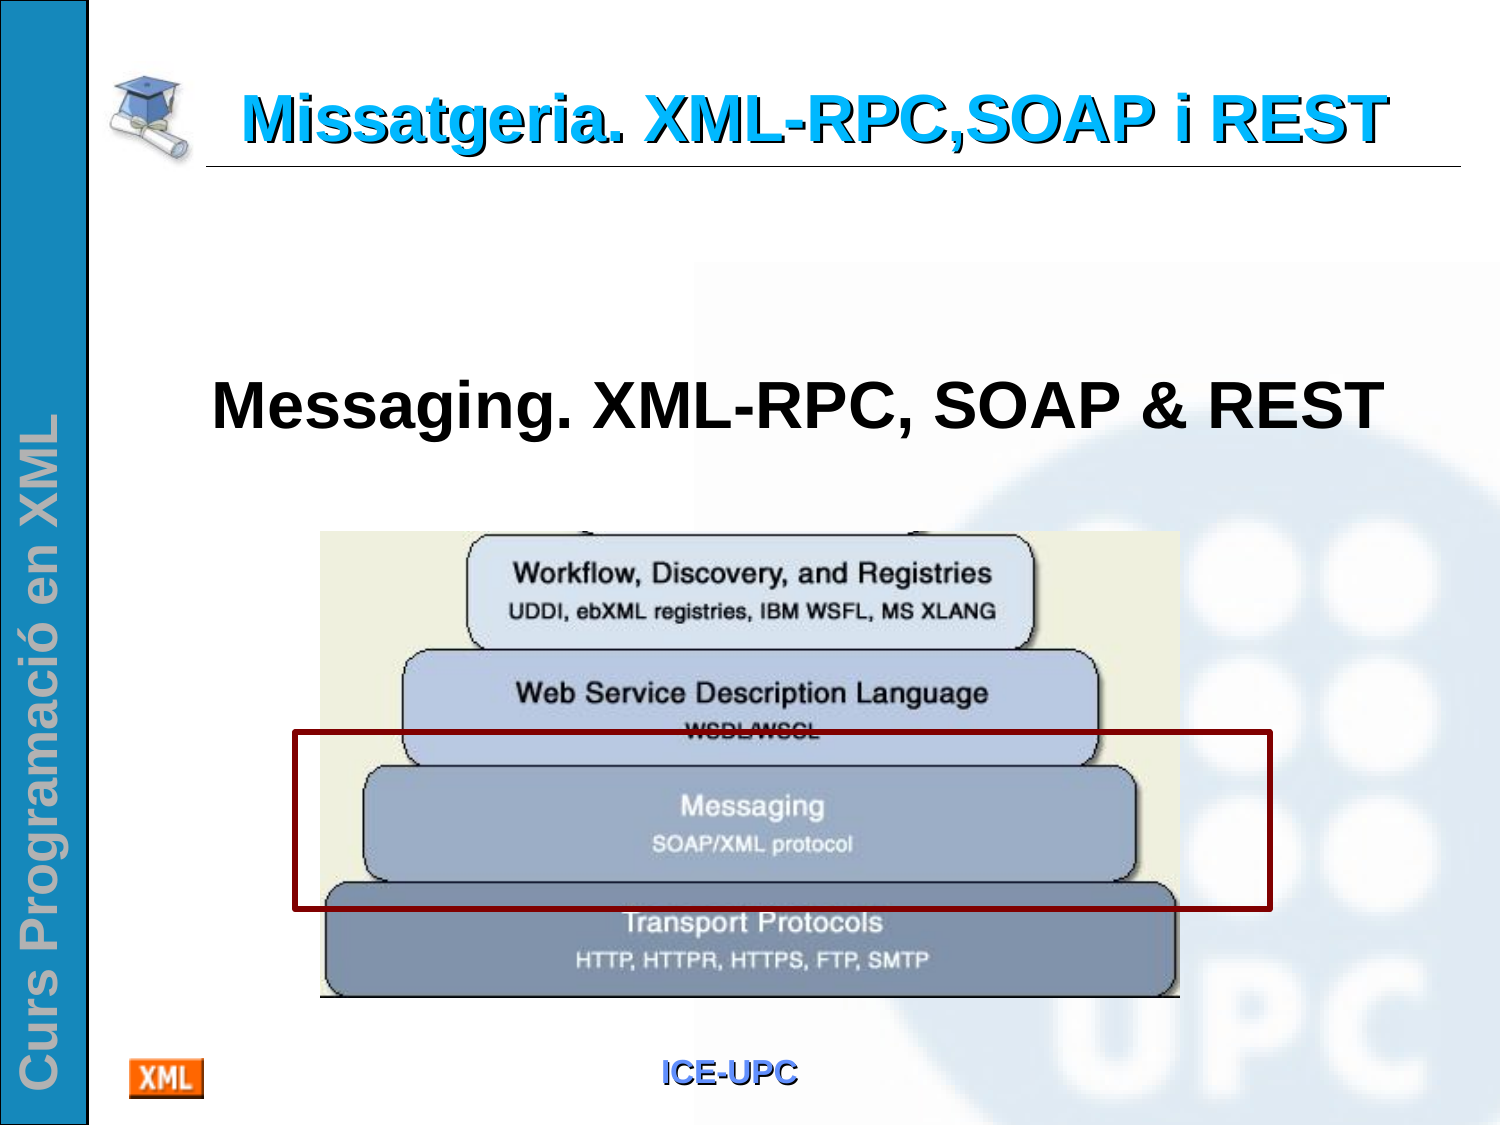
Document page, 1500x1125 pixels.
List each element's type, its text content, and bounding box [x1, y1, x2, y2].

text_box [295, 732, 1270, 910]
title Missatgeria. XML-RPC,SOAP i REST [177, 58, 1453, 178]
subtitle Messaging. XML-RPC, SOAP & REST [82, 360, 1441, 462]
picture [320, 262, 1500, 1125]
picture [129, 1058, 204, 1099]
picture [93, 61, 177, 174]
